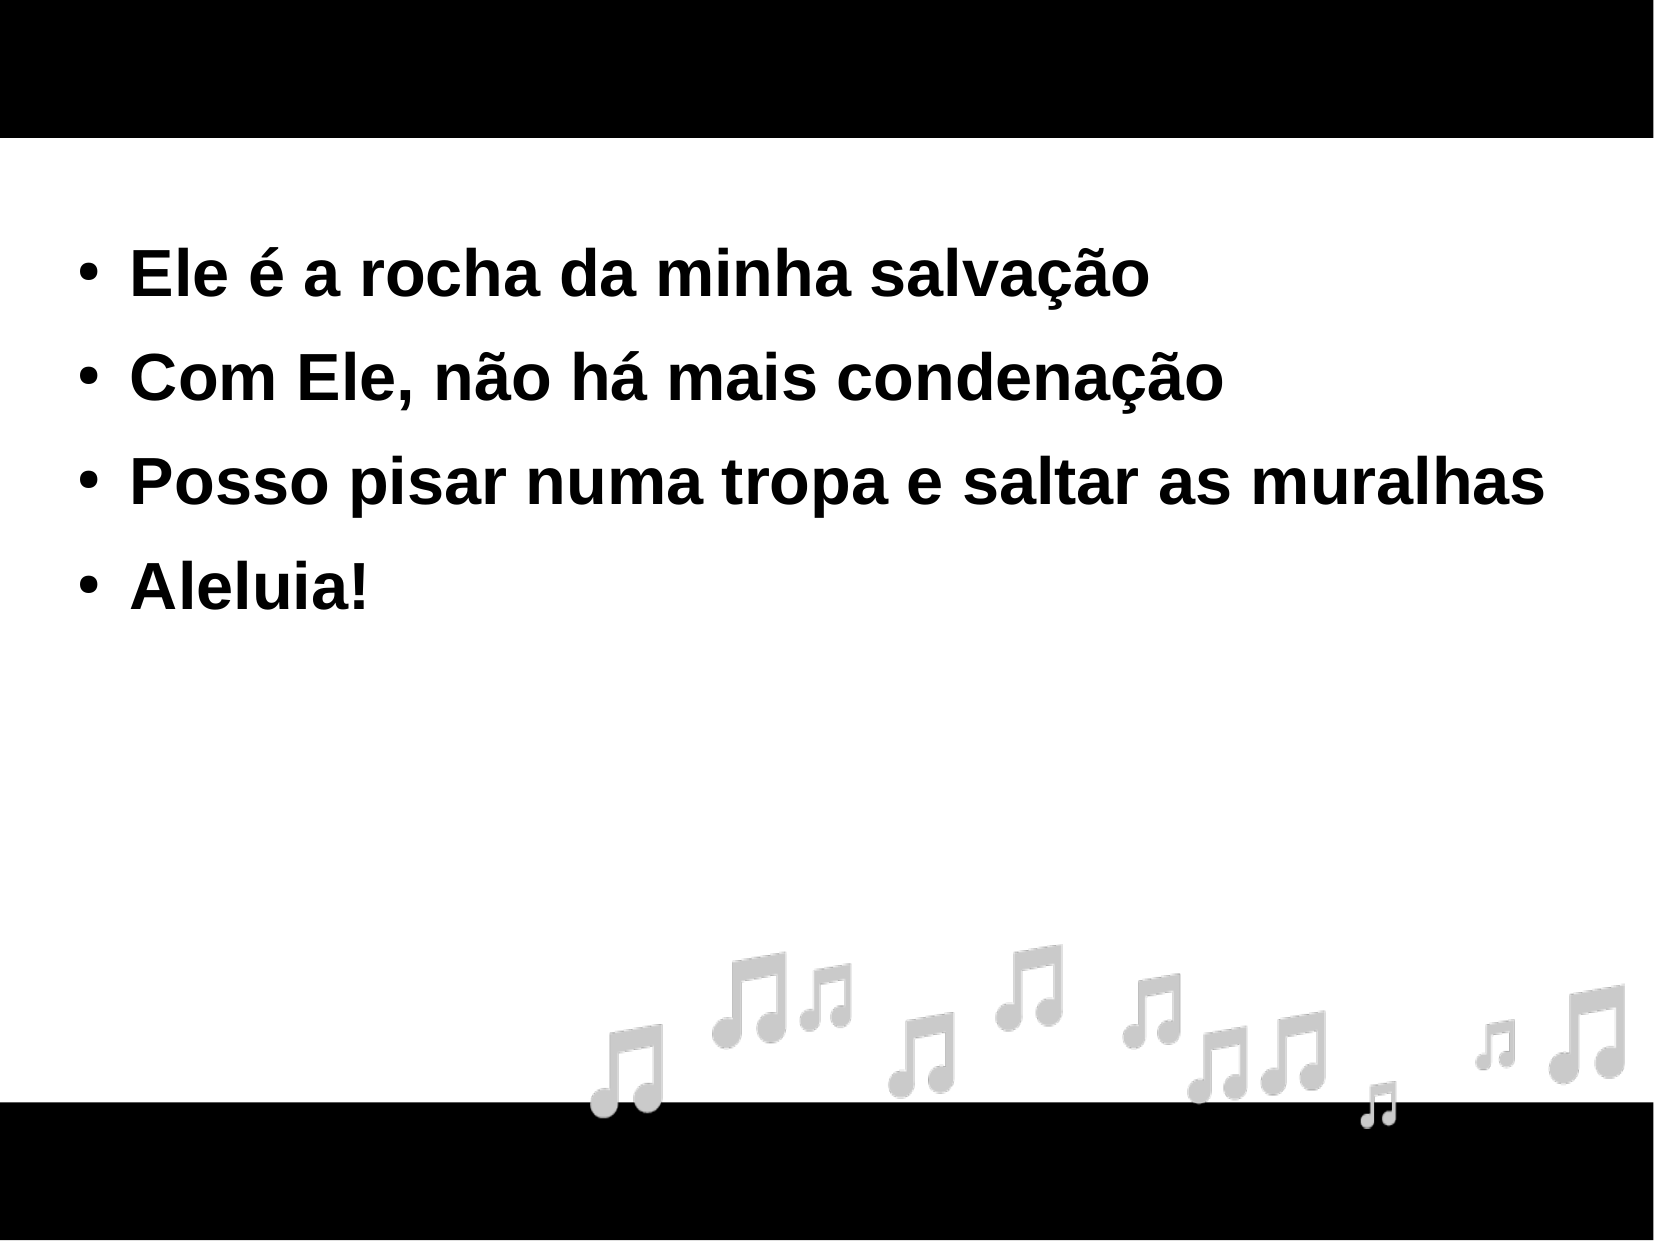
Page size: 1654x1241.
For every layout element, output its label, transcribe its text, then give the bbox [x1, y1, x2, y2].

list Ele é a rocha da minha salvação Com Ele, não há mais condenação Posso pisar numa tropa e saltar as muralhas Aleluia! [59, 236, 1595, 1024]
